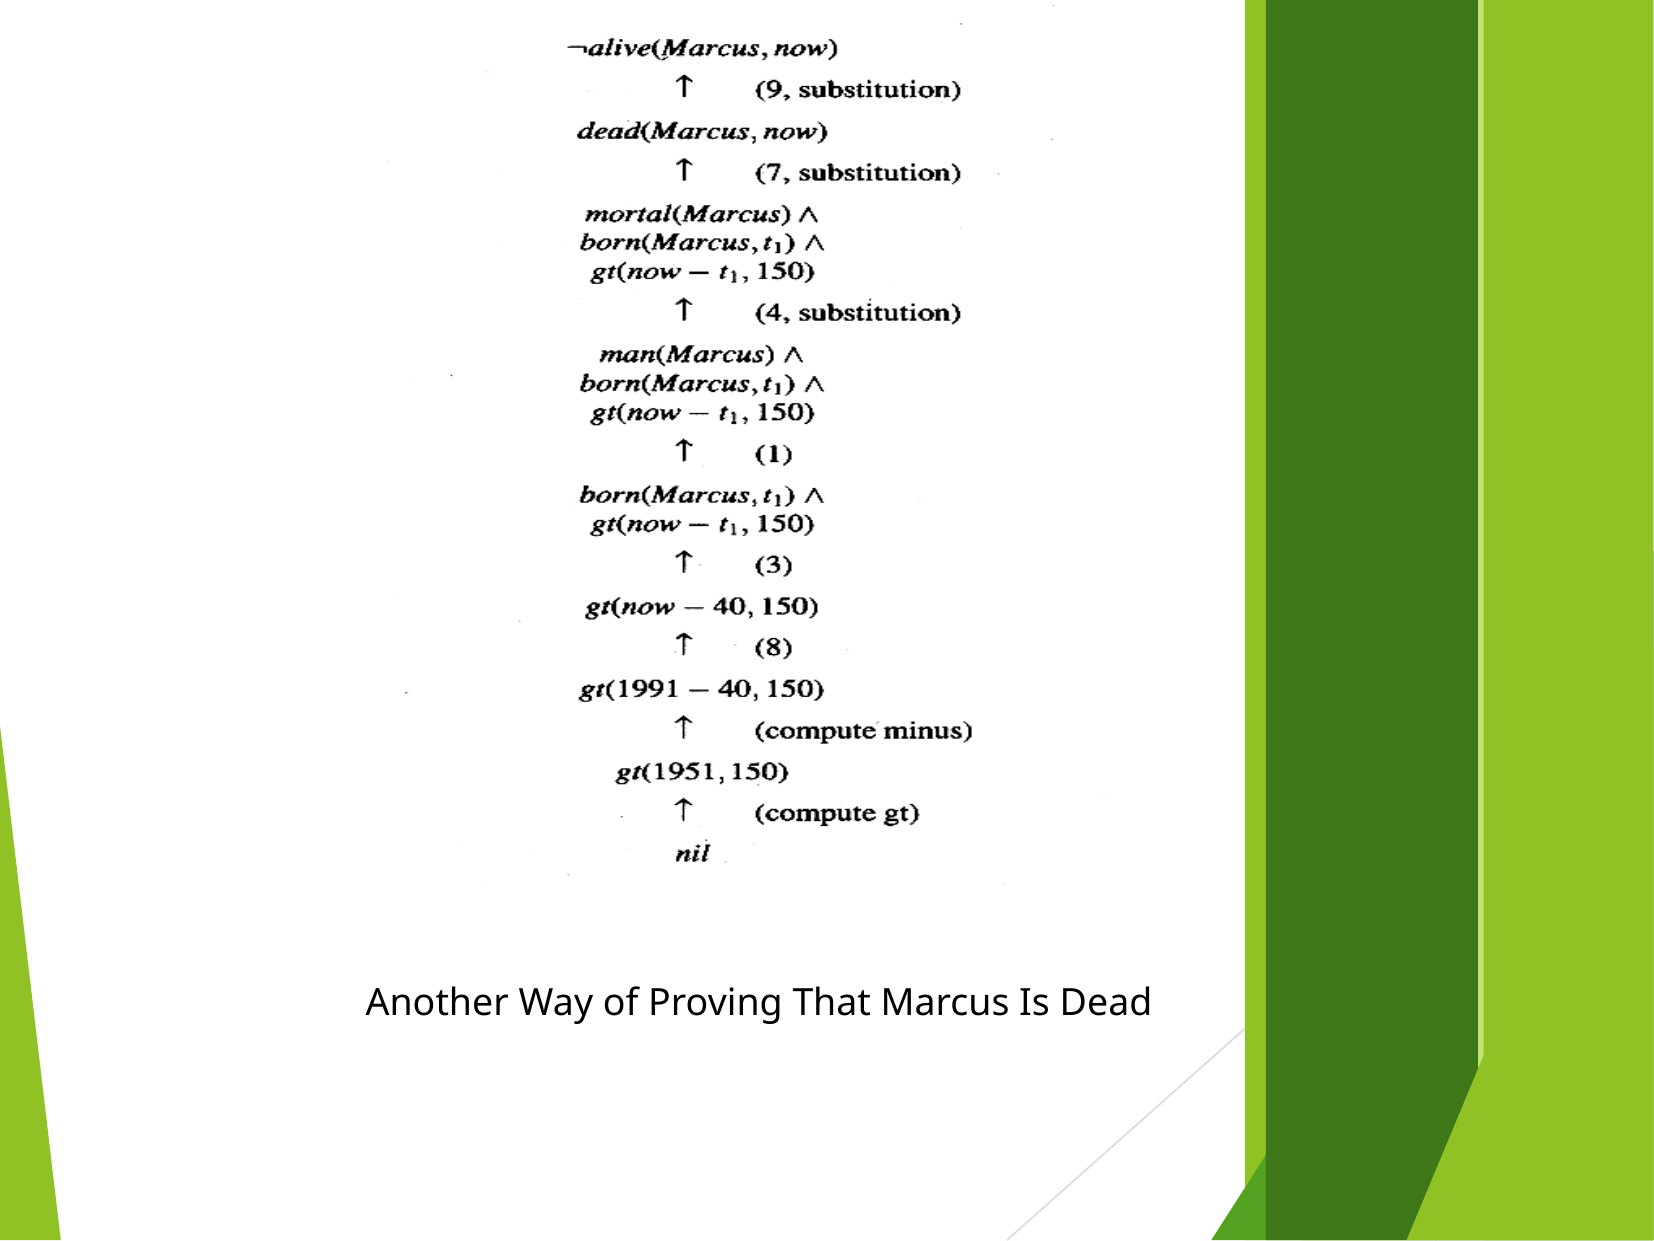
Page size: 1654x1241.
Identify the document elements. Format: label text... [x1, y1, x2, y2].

text_box Another Way of Proving That Marcus Is Dead [350, 970, 1291, 1037]
picture [339, 0, 1126, 895]
